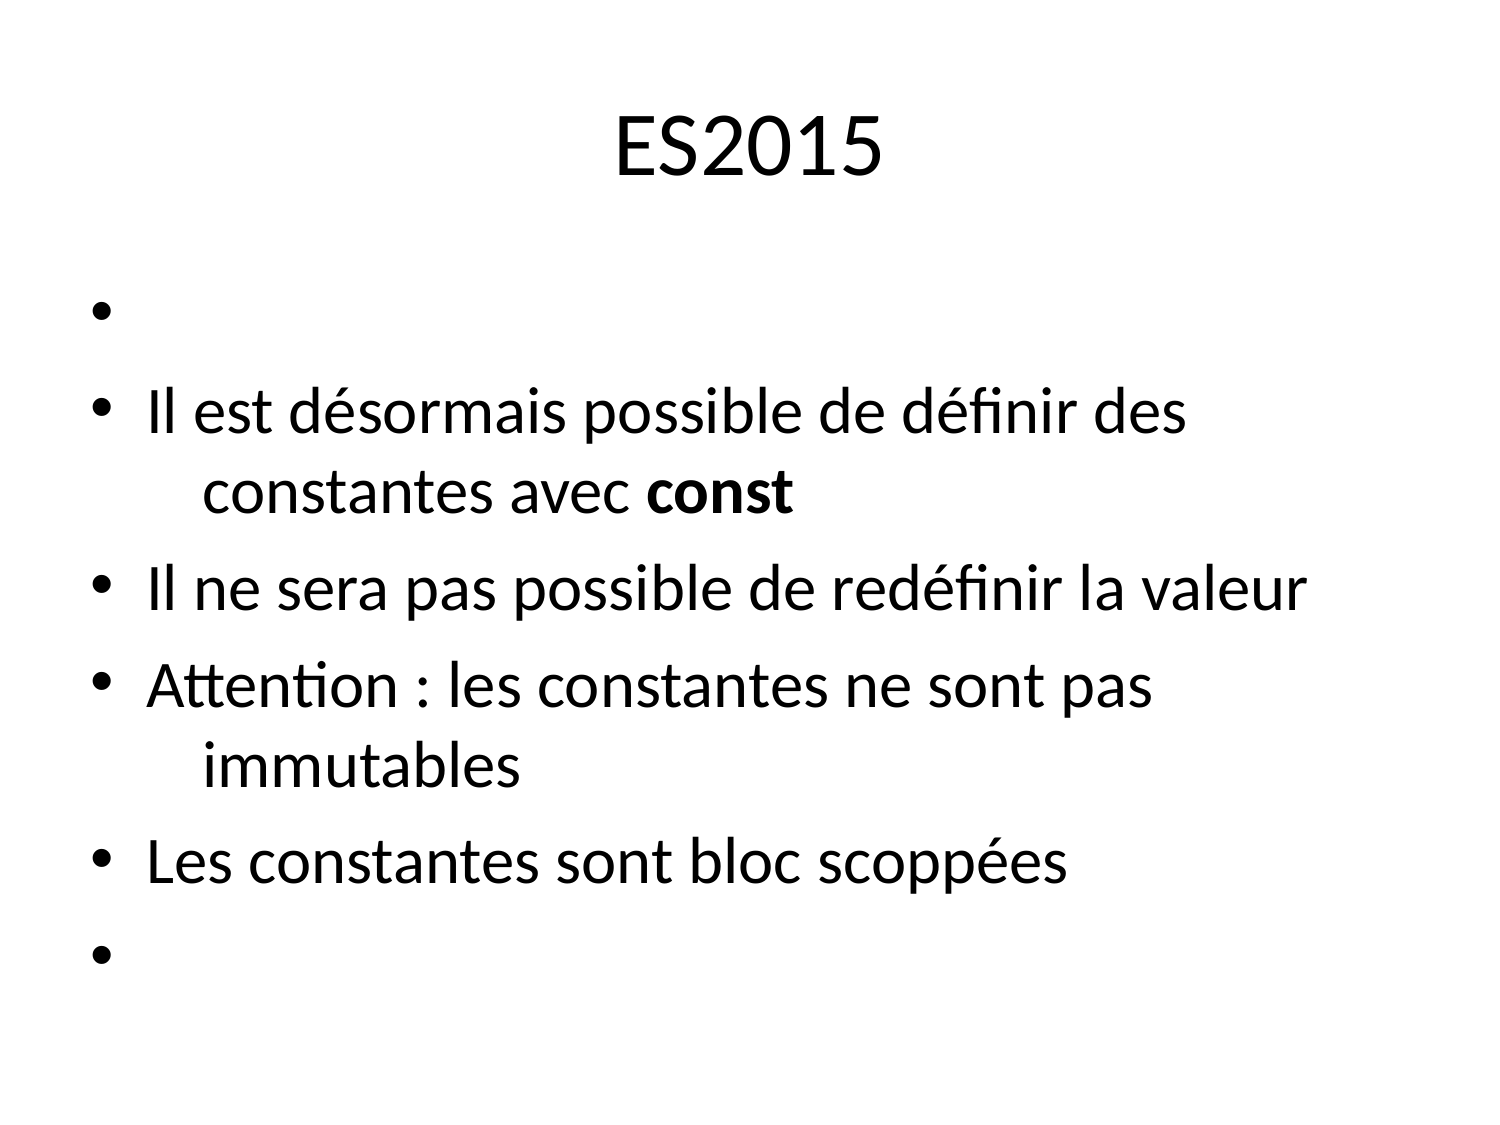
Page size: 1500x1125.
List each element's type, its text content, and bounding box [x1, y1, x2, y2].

list Il est désormais possible de définir des constantes avec const Il ne sera pas possible de redéfinir la valeur Attention : les constantes ne sont pas immutables Les constantes sont bloc scoppées [75, 262, 1426, 1005]
title ES2015 [75, 45, 1426, 233]
